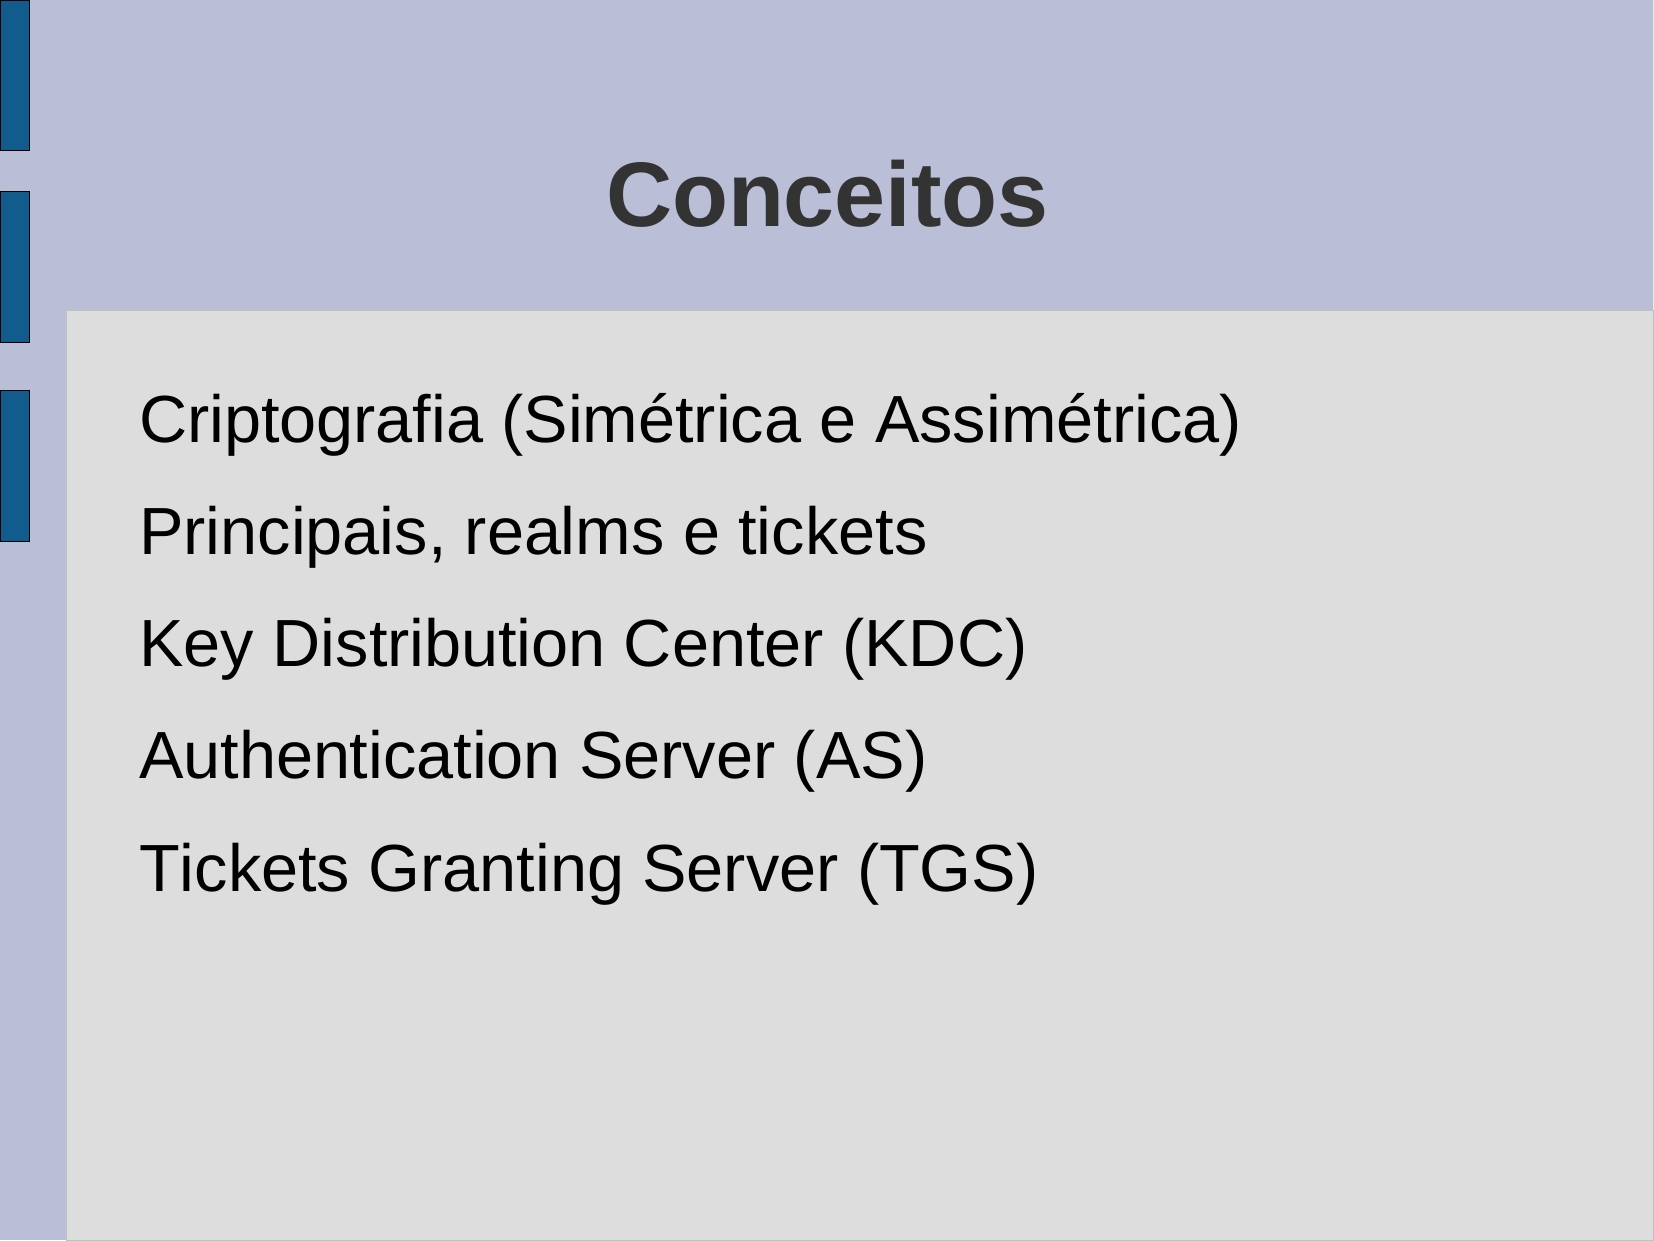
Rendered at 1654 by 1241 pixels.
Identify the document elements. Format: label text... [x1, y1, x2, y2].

title Conceitos [121, 91, 1534, 299]
list Criptografia (Simétrica e Assimétrica) Principais, realms e tickets Key Distribution Center (KDC) Authentication Server (AS) Tickets Granting Server (TGS) [121, 344, 1534, 1127]
